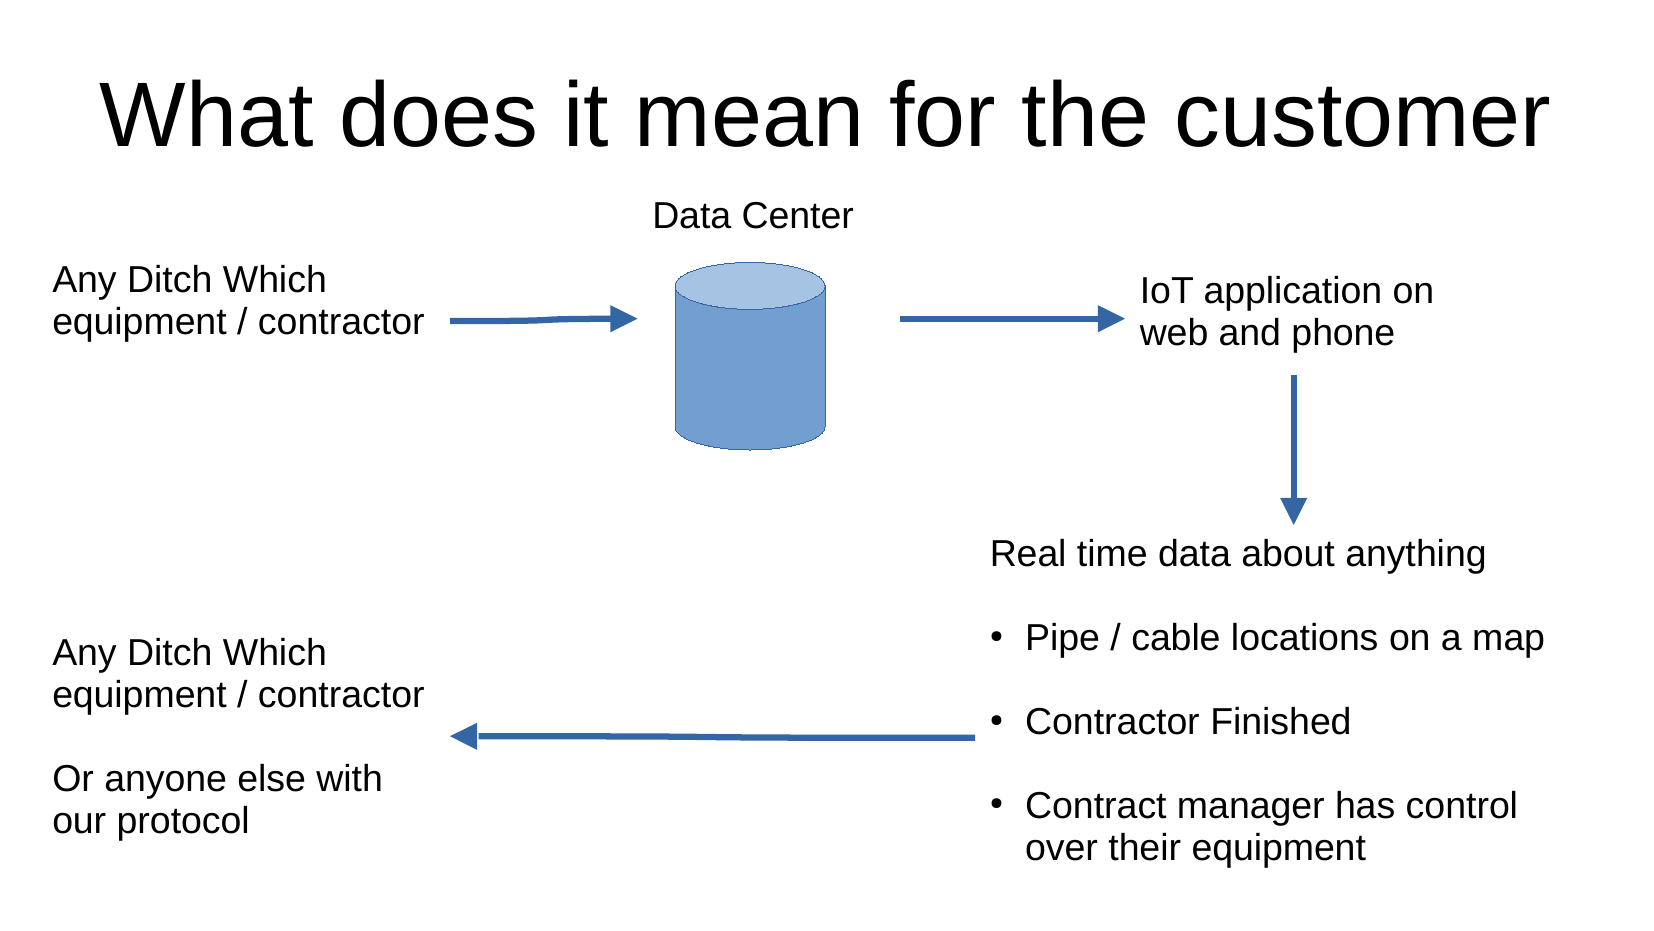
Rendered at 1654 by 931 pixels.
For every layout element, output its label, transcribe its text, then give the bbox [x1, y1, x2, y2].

text_box Data Center [637, 187, 901, 263]
text_box Real time data about anything Pipe / cable locations on a map Contractor Finished Contract manager has control over their equipment [975, 525, 1613, 931]
text_box IoT application on web and phone [1125, 262, 1463, 376]
text_box Any Ditch Which equipment / contractor Or anyone else with our protocol [37, 623, 451, 849]
text_box [675, 287, 826, 451]
text_box Any Ditch Which equipment / contractor [37, 250, 451, 392]
title What does it mean for the customer [82, 37, 1571, 193]
